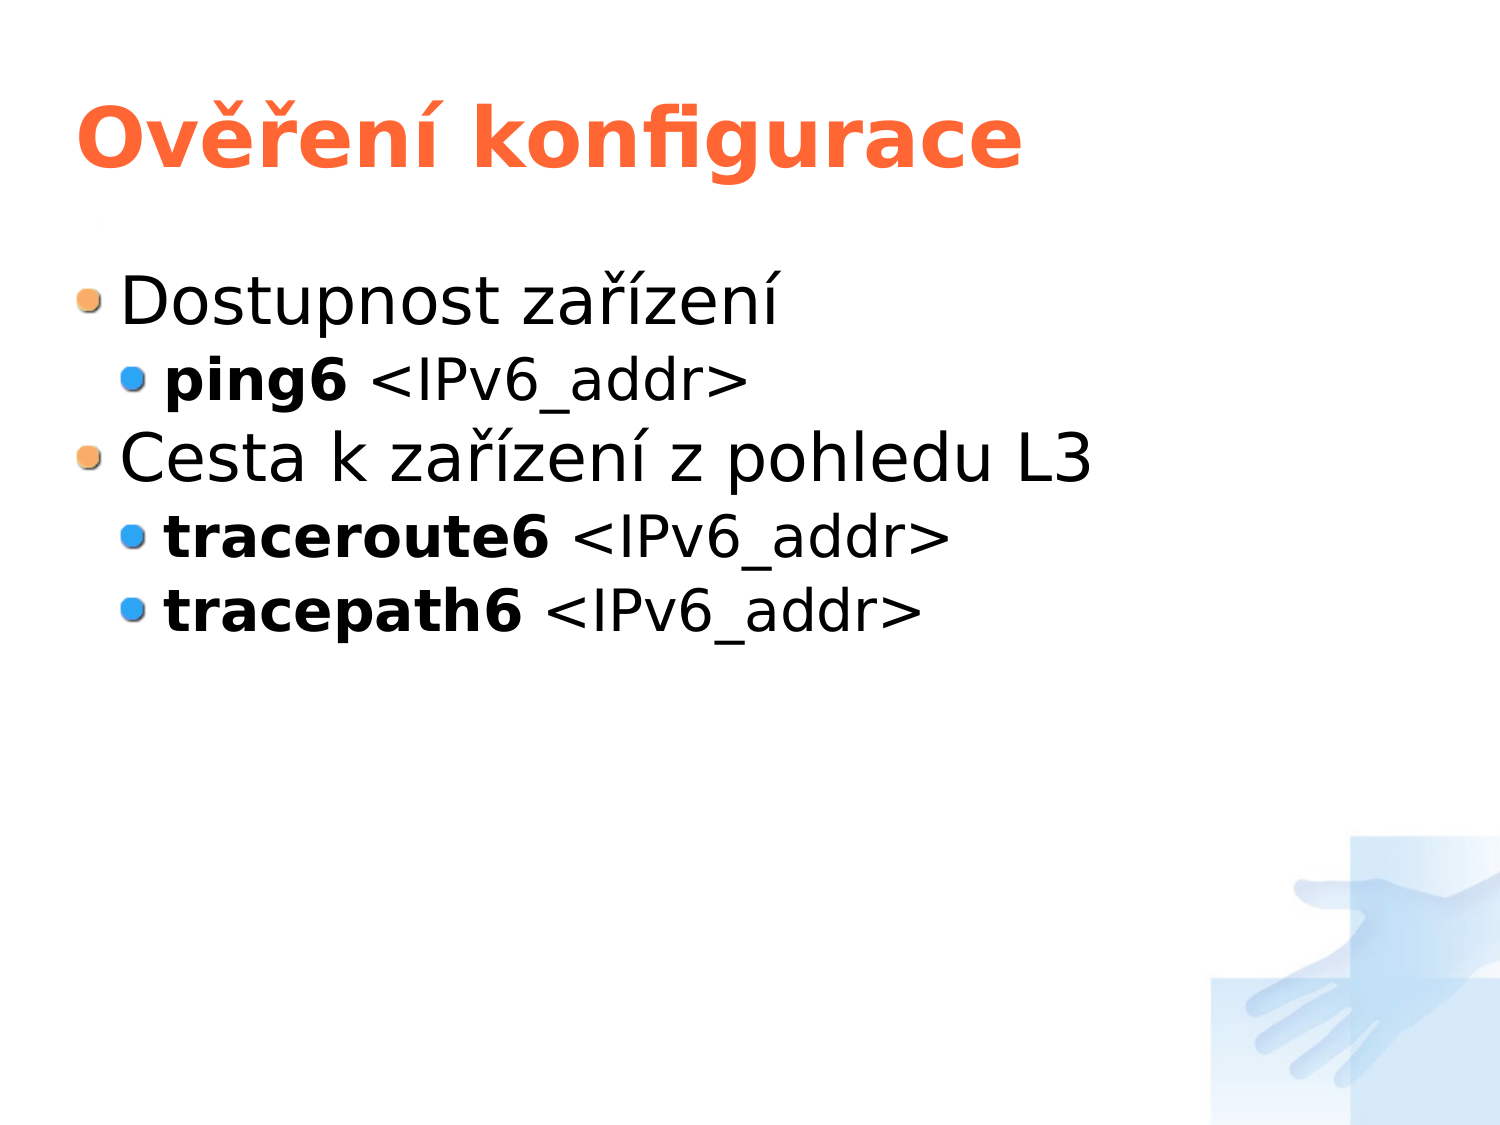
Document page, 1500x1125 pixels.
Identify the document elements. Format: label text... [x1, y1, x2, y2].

picture [0, 0, 1500, 1125]
list Dostupnost zařízení ping6 <IPv6_addr> Cesta k zařízení z pohledu L3 traceroute6 <IPv6_addr> tracepath6 <IPv6_addr> [75, 262, 1426, 991]
title Ověření konfigurace [75, 28, 1426, 250]
